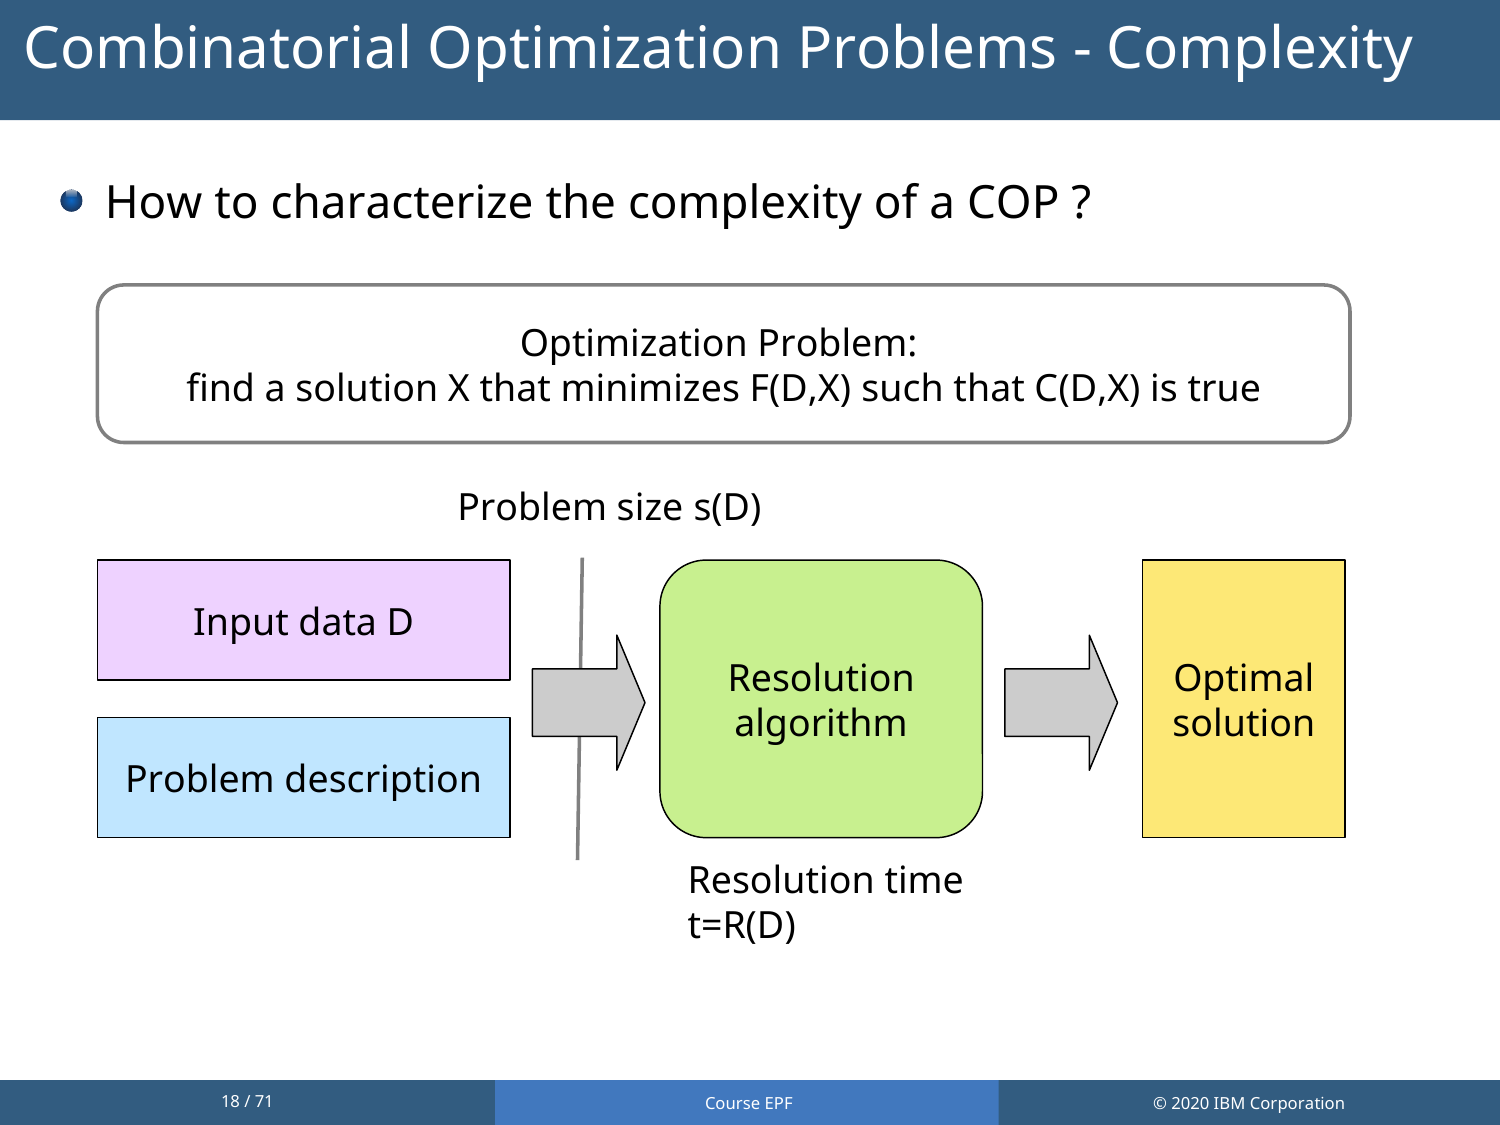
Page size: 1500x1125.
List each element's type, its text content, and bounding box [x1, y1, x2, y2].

text_box [1004, 635, 1118, 771]
text_box Resolution time t=R(D) [672, 848, 970, 954]
title Combinatorial Optimization Problems - Complexity [0, 0, 1500, 121]
list How to characterize the complexity of a COP ? [45, 165, 1441, 278]
text_box Problem description [97, 717, 510, 838]
text_box Optimal solution [1142, 560, 1346, 838]
text_box Input data D [97, 560, 510, 681]
text_box Resolution algorithm [659, 560, 983, 838]
text_box Optimization Problem: find a solution X that minimizes F(D,X) such that C(D,X) is true [97, 284, 1351, 443]
text_box [532, 635, 646, 771]
text_box Problem size s(D) [442, 476, 811, 581]
